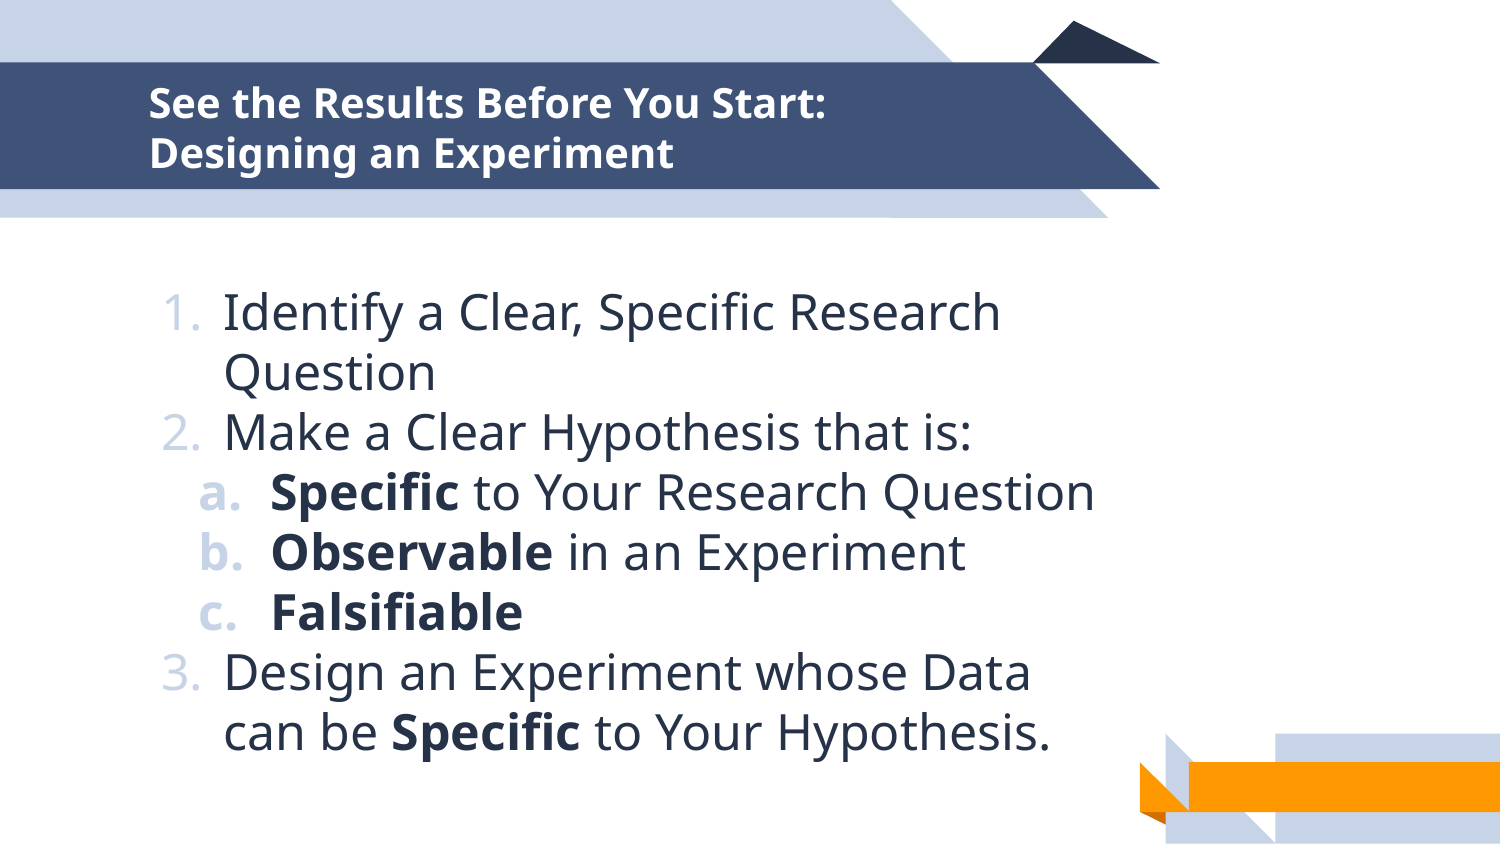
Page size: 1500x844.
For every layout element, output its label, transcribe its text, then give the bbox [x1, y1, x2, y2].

list Identify a Clear, Specific Research Question Make a Clear Hypothesis that is: Specific to Your Research Question Observable in an Experiment Falsifiable Design an Experiment whose Data can be Specific to Your Hypothesis. [133, 242, 1140, 799]
title See the Results Before You Start: Designing an Experiment [133, 64, 1035, 190]
